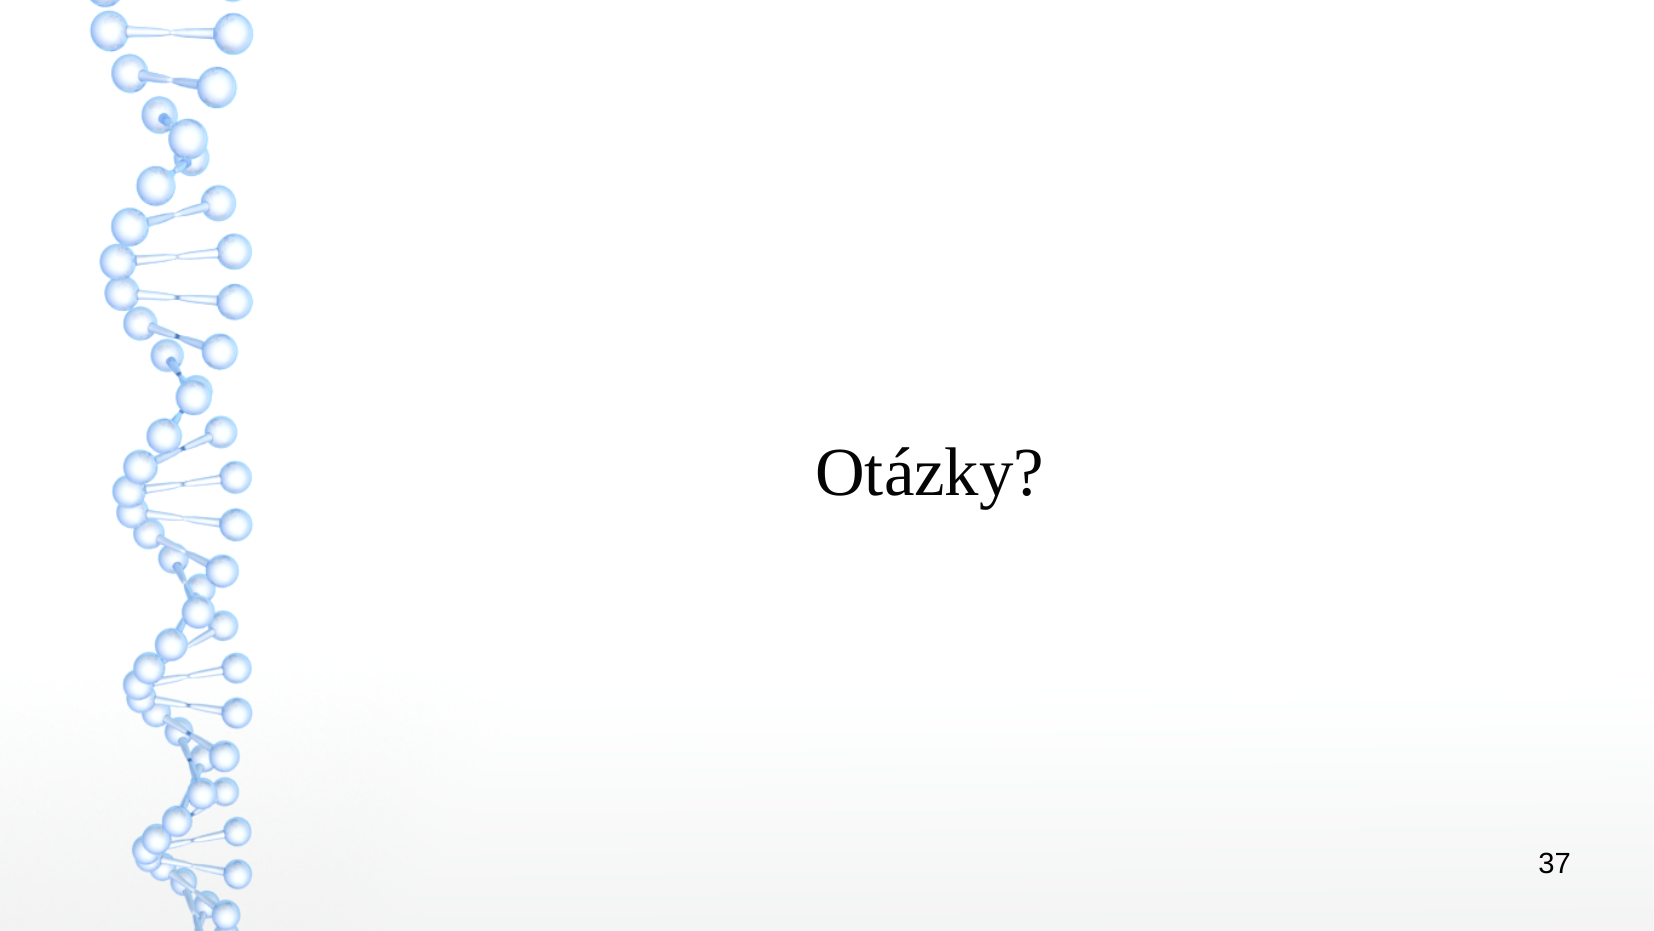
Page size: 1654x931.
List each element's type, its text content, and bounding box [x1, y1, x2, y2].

title Otázky? [265, 395, 1595, 550]
picture [0, 0, 1654, 931]
